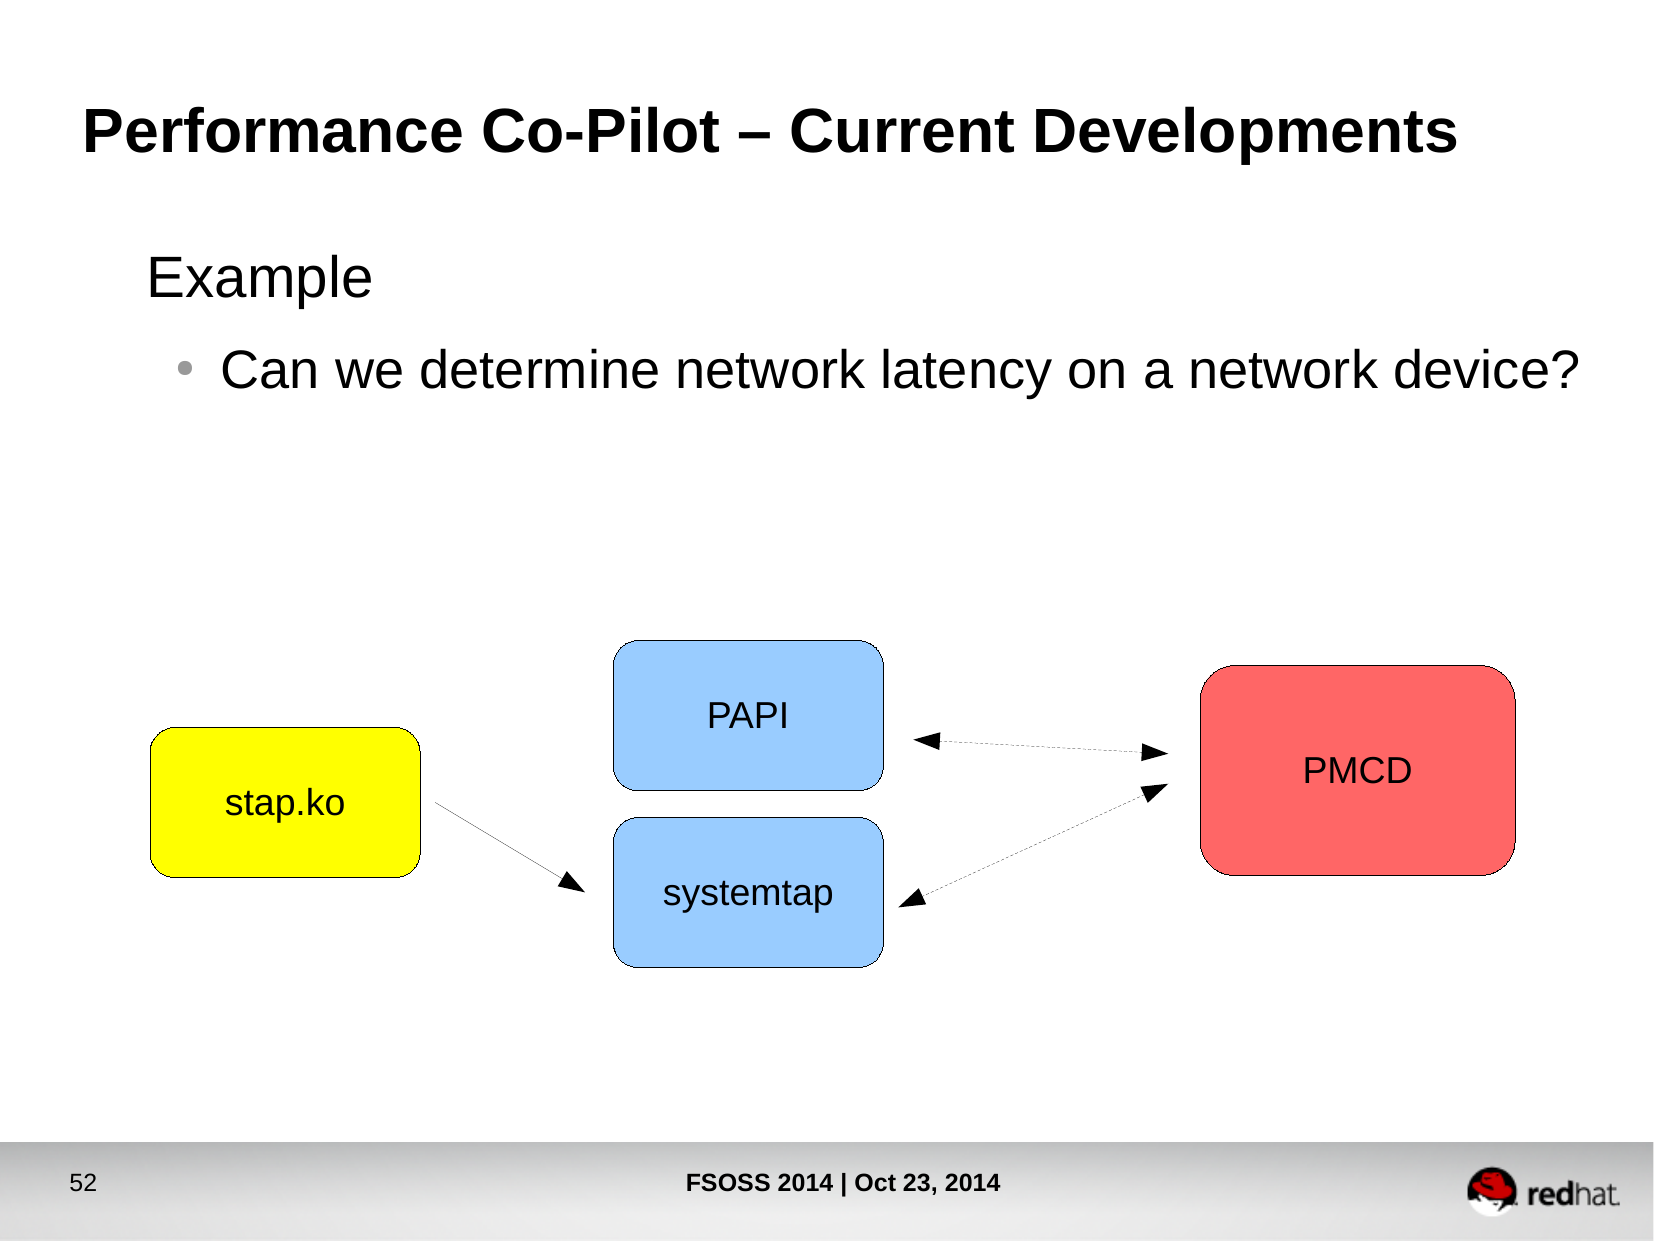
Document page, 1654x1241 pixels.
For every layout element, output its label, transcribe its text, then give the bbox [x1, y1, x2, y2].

title Performance Co-Pilot – Current Developments [82, 37, 1571, 226]
text_box stap.ko [150, 727, 421, 878]
picture [0, 1142, 1654, 1241]
list Example Can we determine network latency on a network device? [86, 244, 1606, 1039]
text_box PMCD [1200, 665, 1516, 876]
text_box systemtap [613, 817, 884, 968]
text_box PAPI [613, 640, 884, 791]
